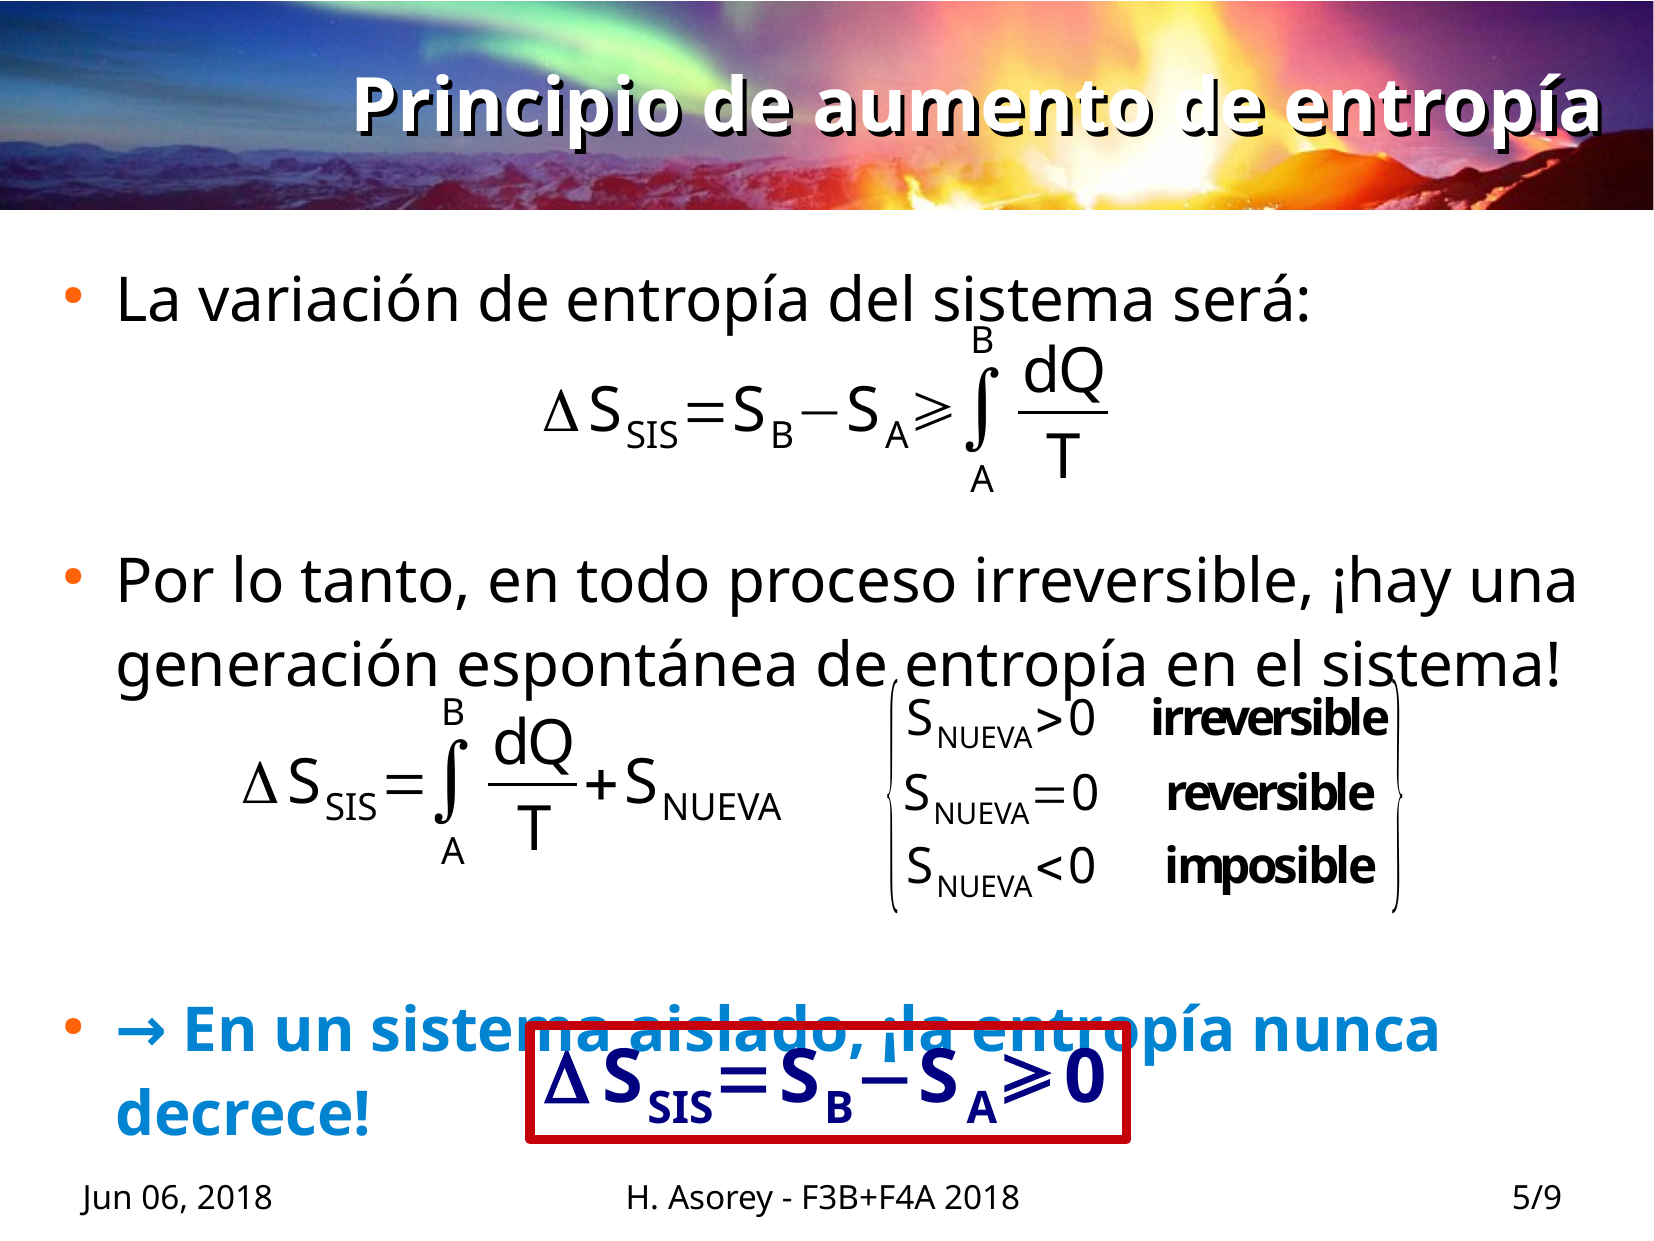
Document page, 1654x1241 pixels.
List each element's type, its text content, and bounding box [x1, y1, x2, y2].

chart [878, 677, 1417, 916]
picture [0, 1, 1654, 210]
chart [534, 317, 1117, 502]
chart [534, 1030, 1122, 1135]
chart [233, 689, 788, 874]
title Principio de aumento de entropía [45, 15, 1606, 191]
list La variación de entropía del sistema será: Por lo tanto, en todo proceso irreversible, ¡hay una generación espontánea de entropía en el sistema! → En un sistema aislado, ¡la entropía nunca decrece! [45, 255, 1606, 1156]
